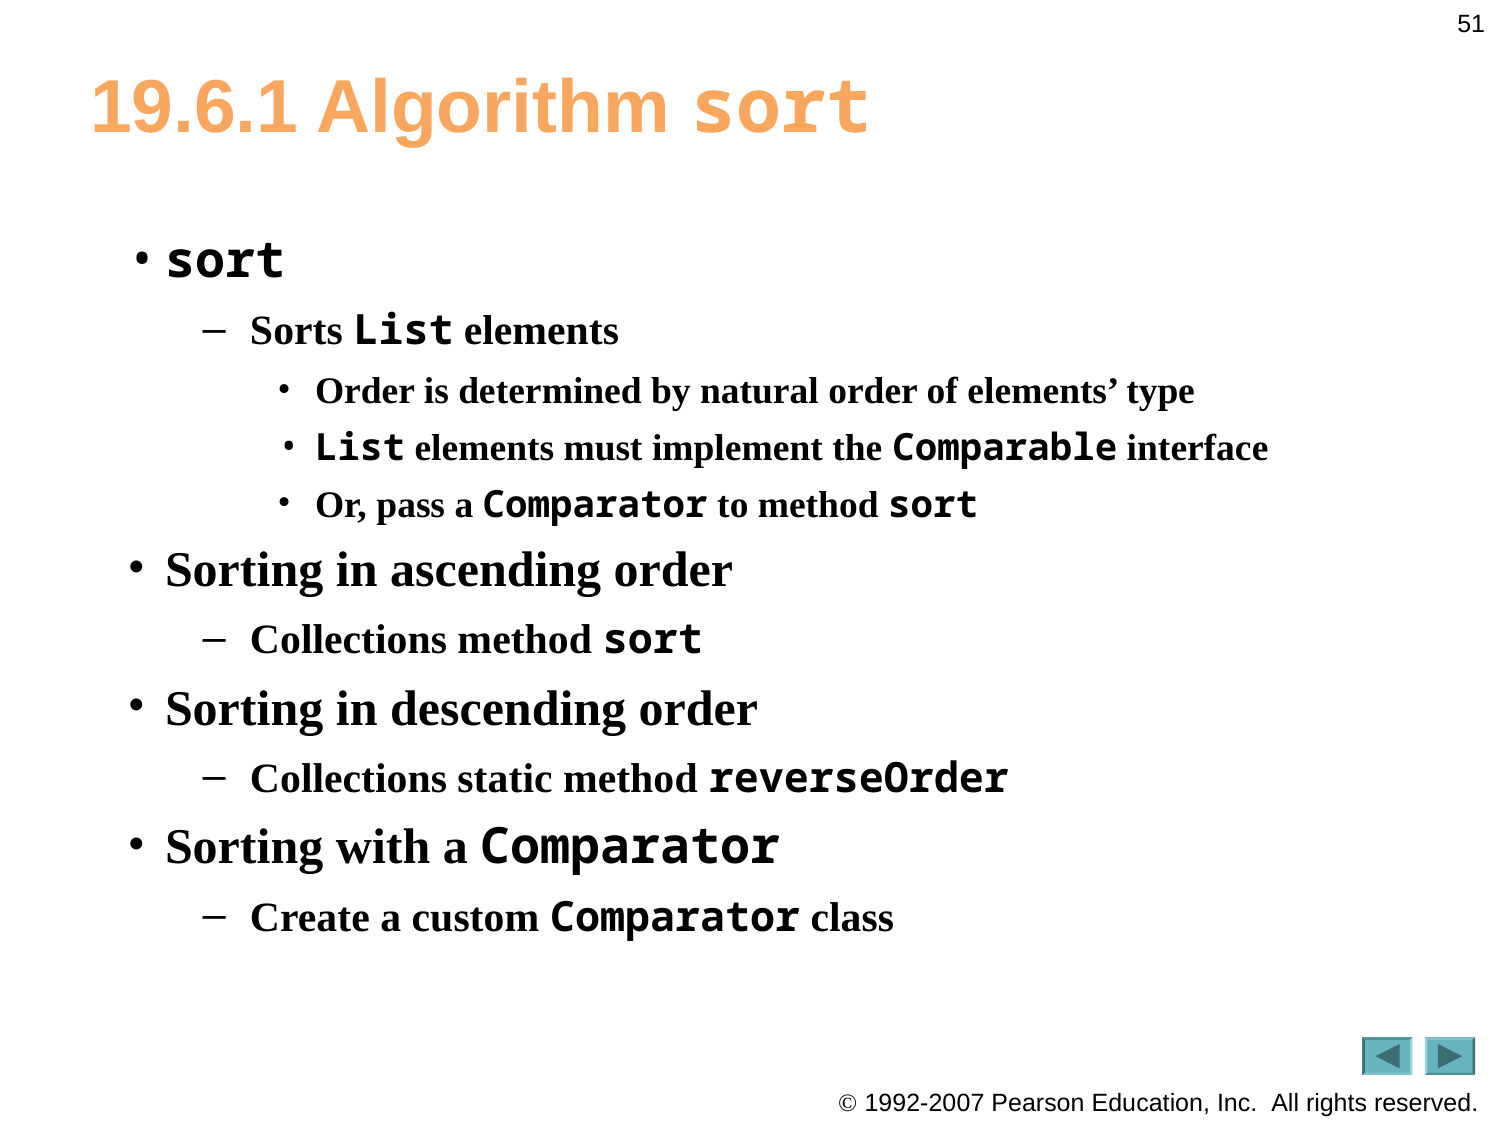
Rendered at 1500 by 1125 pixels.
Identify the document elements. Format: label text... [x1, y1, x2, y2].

title 19.6.1 Algorithm sort [75, 12, 1426, 200]
text_box <number> [1149, 0, 1500, 79]
list sort Sorts List elements Order is determined by natural order of elements’ type List elements must implement the Comparable interface Or, pass a Comparator to method sort Sorting in ascending order Collections method sort Sorting in descending order Collections static method reverseOrder Sorting with a Comparator Create a custom Comparator class [112, 220, 1425, 963]
